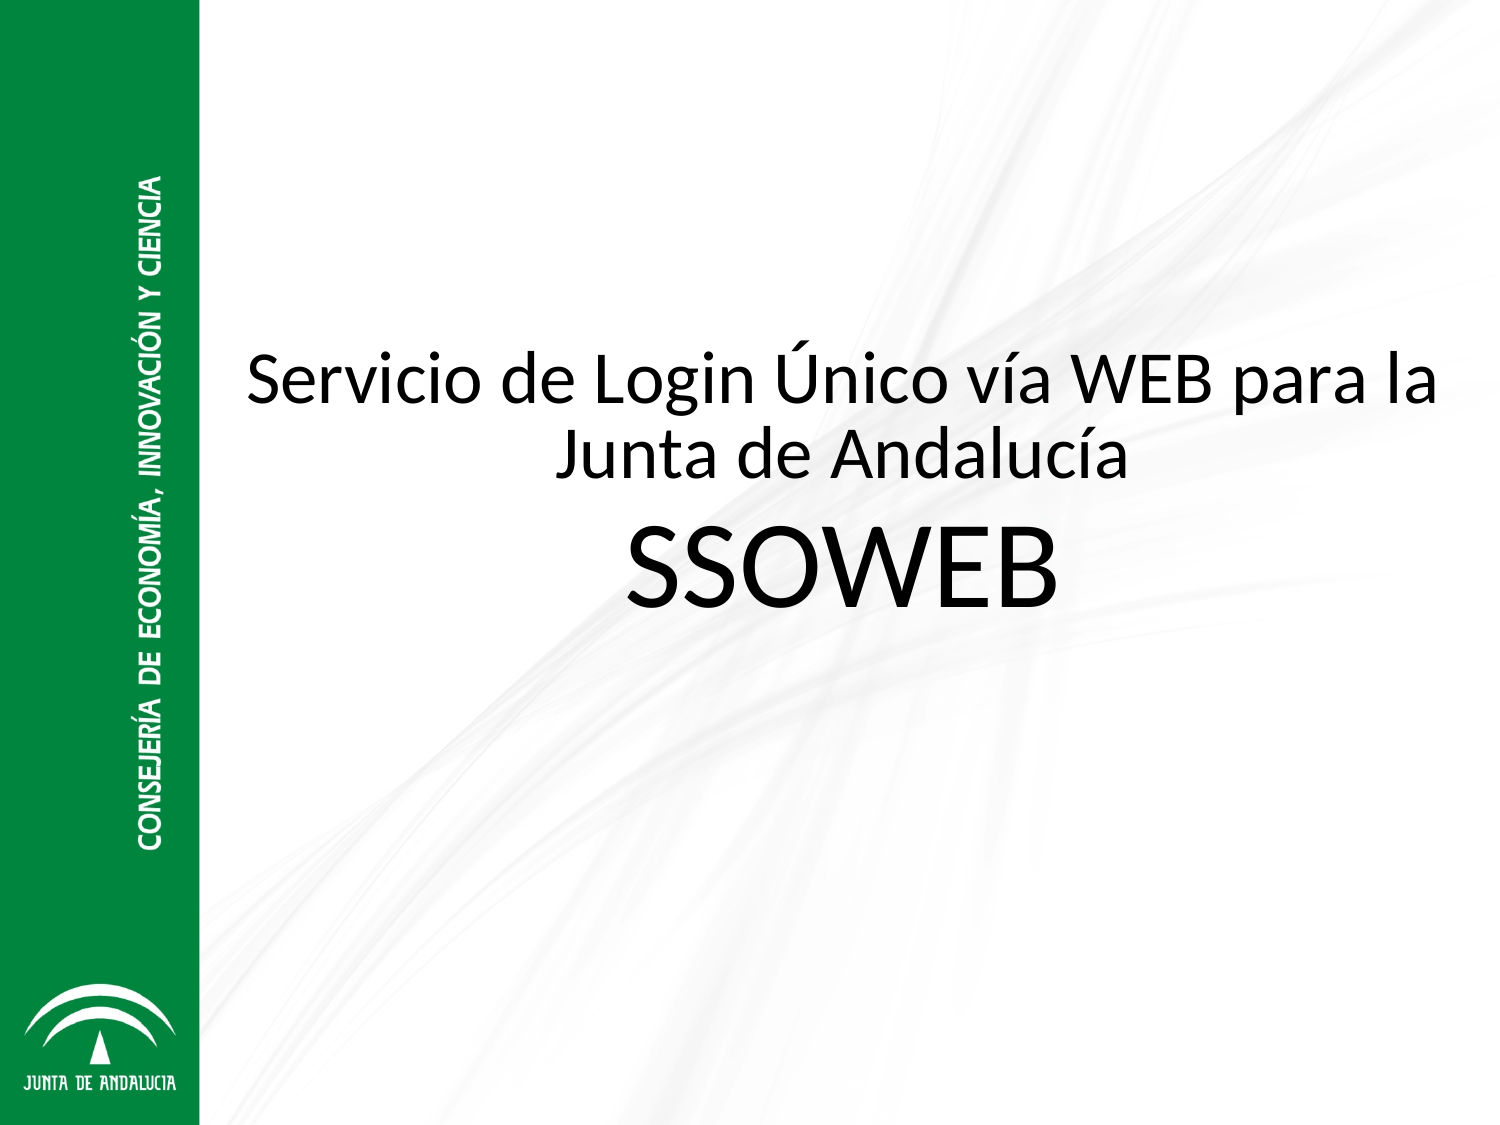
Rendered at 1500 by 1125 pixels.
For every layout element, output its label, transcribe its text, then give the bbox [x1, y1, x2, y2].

picture [0, 0, 1500, 1125]
subtitle Servicio de Login Único vía WEB para la Junta de Andalucía SSOWEB [230, 167, 1456, 819]
